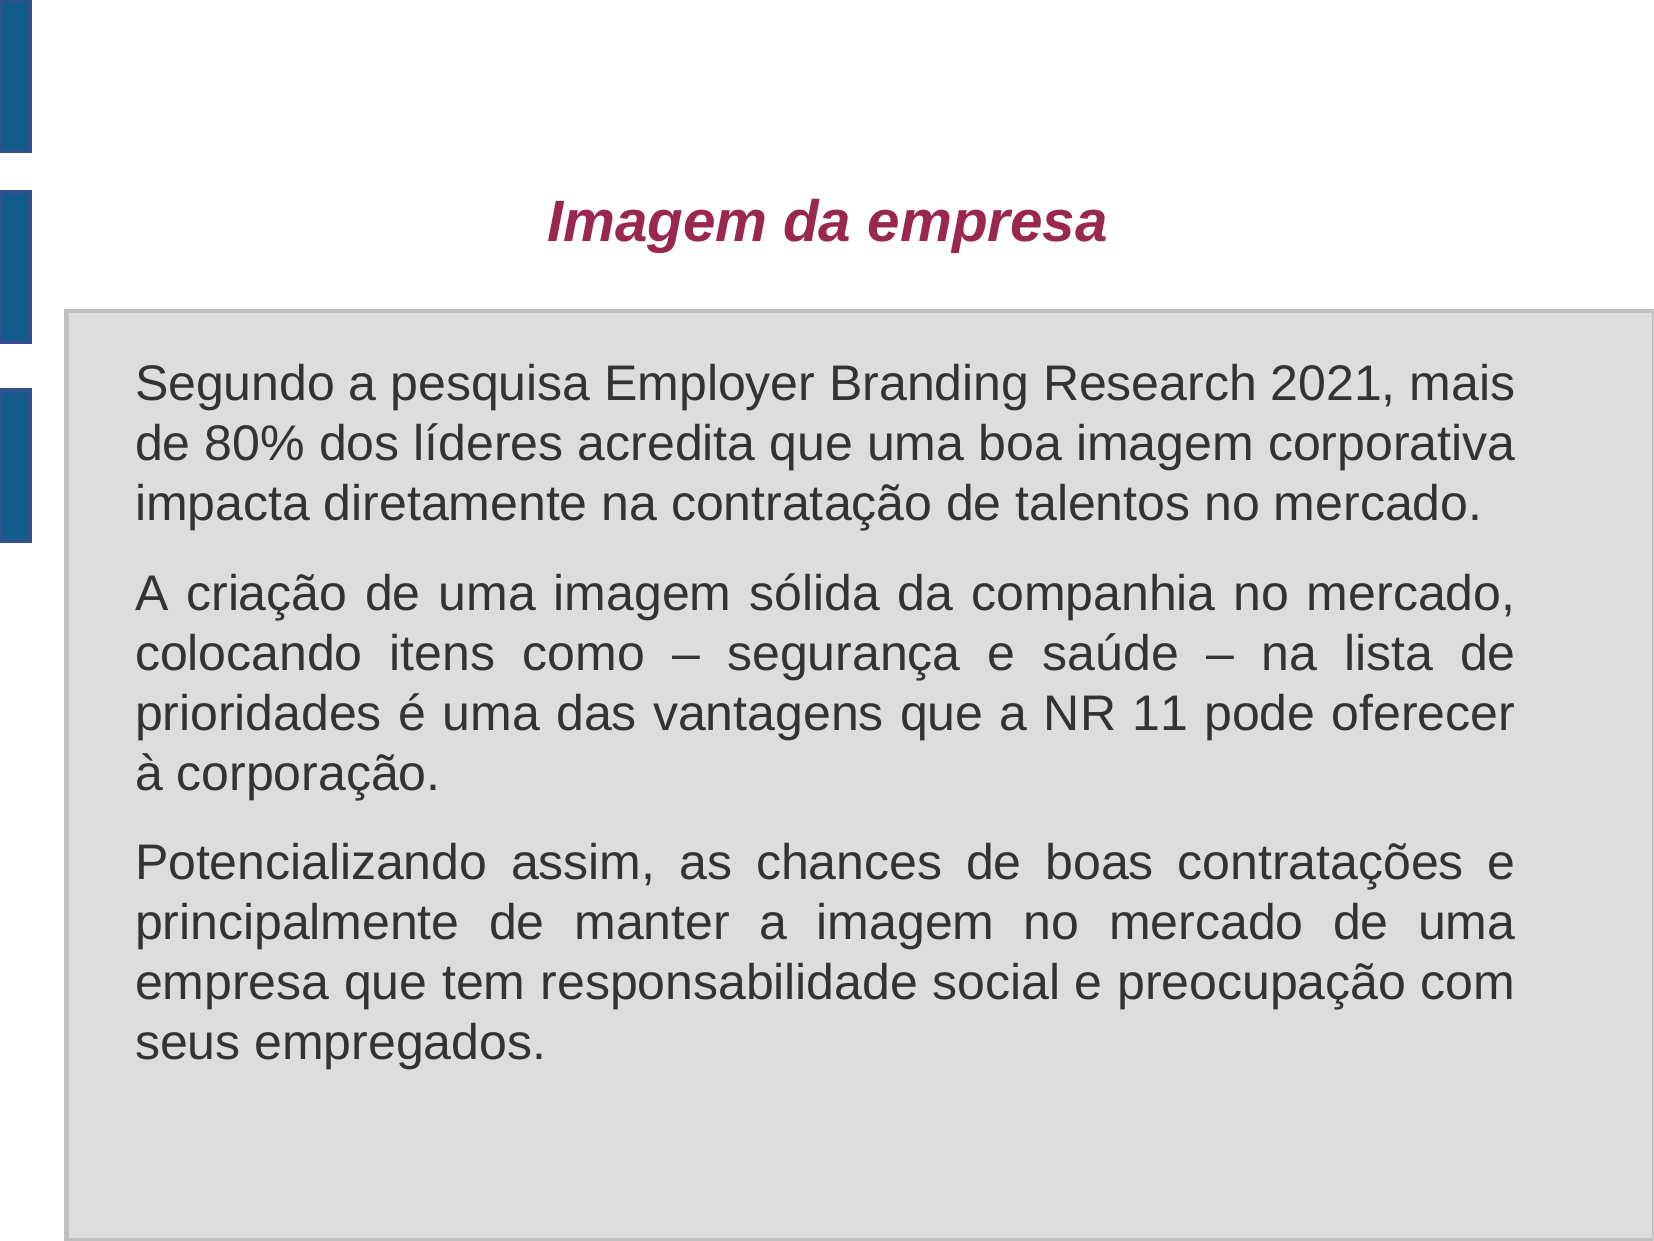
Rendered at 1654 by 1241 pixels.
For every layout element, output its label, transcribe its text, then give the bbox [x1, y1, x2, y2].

title Imagem da empresa [121, 182, 1534, 254]
list Segundo a pesquisa Employer Branding Research 2021, mais de 80% dos líderes acredita que uma boa imagem corporativa impacta diretamente na contratação de talentos no mercado. A criação de uma imagem sólida da companhia no mercado, colocando itens como – segurança e saúde – na lista de prioridades é uma das vantagens que a NR 11 pode oferecer à corporação. Potencializando assim, as chances de boas contratações e principalmente de manter a imagem no mercado de uma empresa que tem responsabilidade social e preocupação com seus empregados. [134, 350, 1516, 1137]
